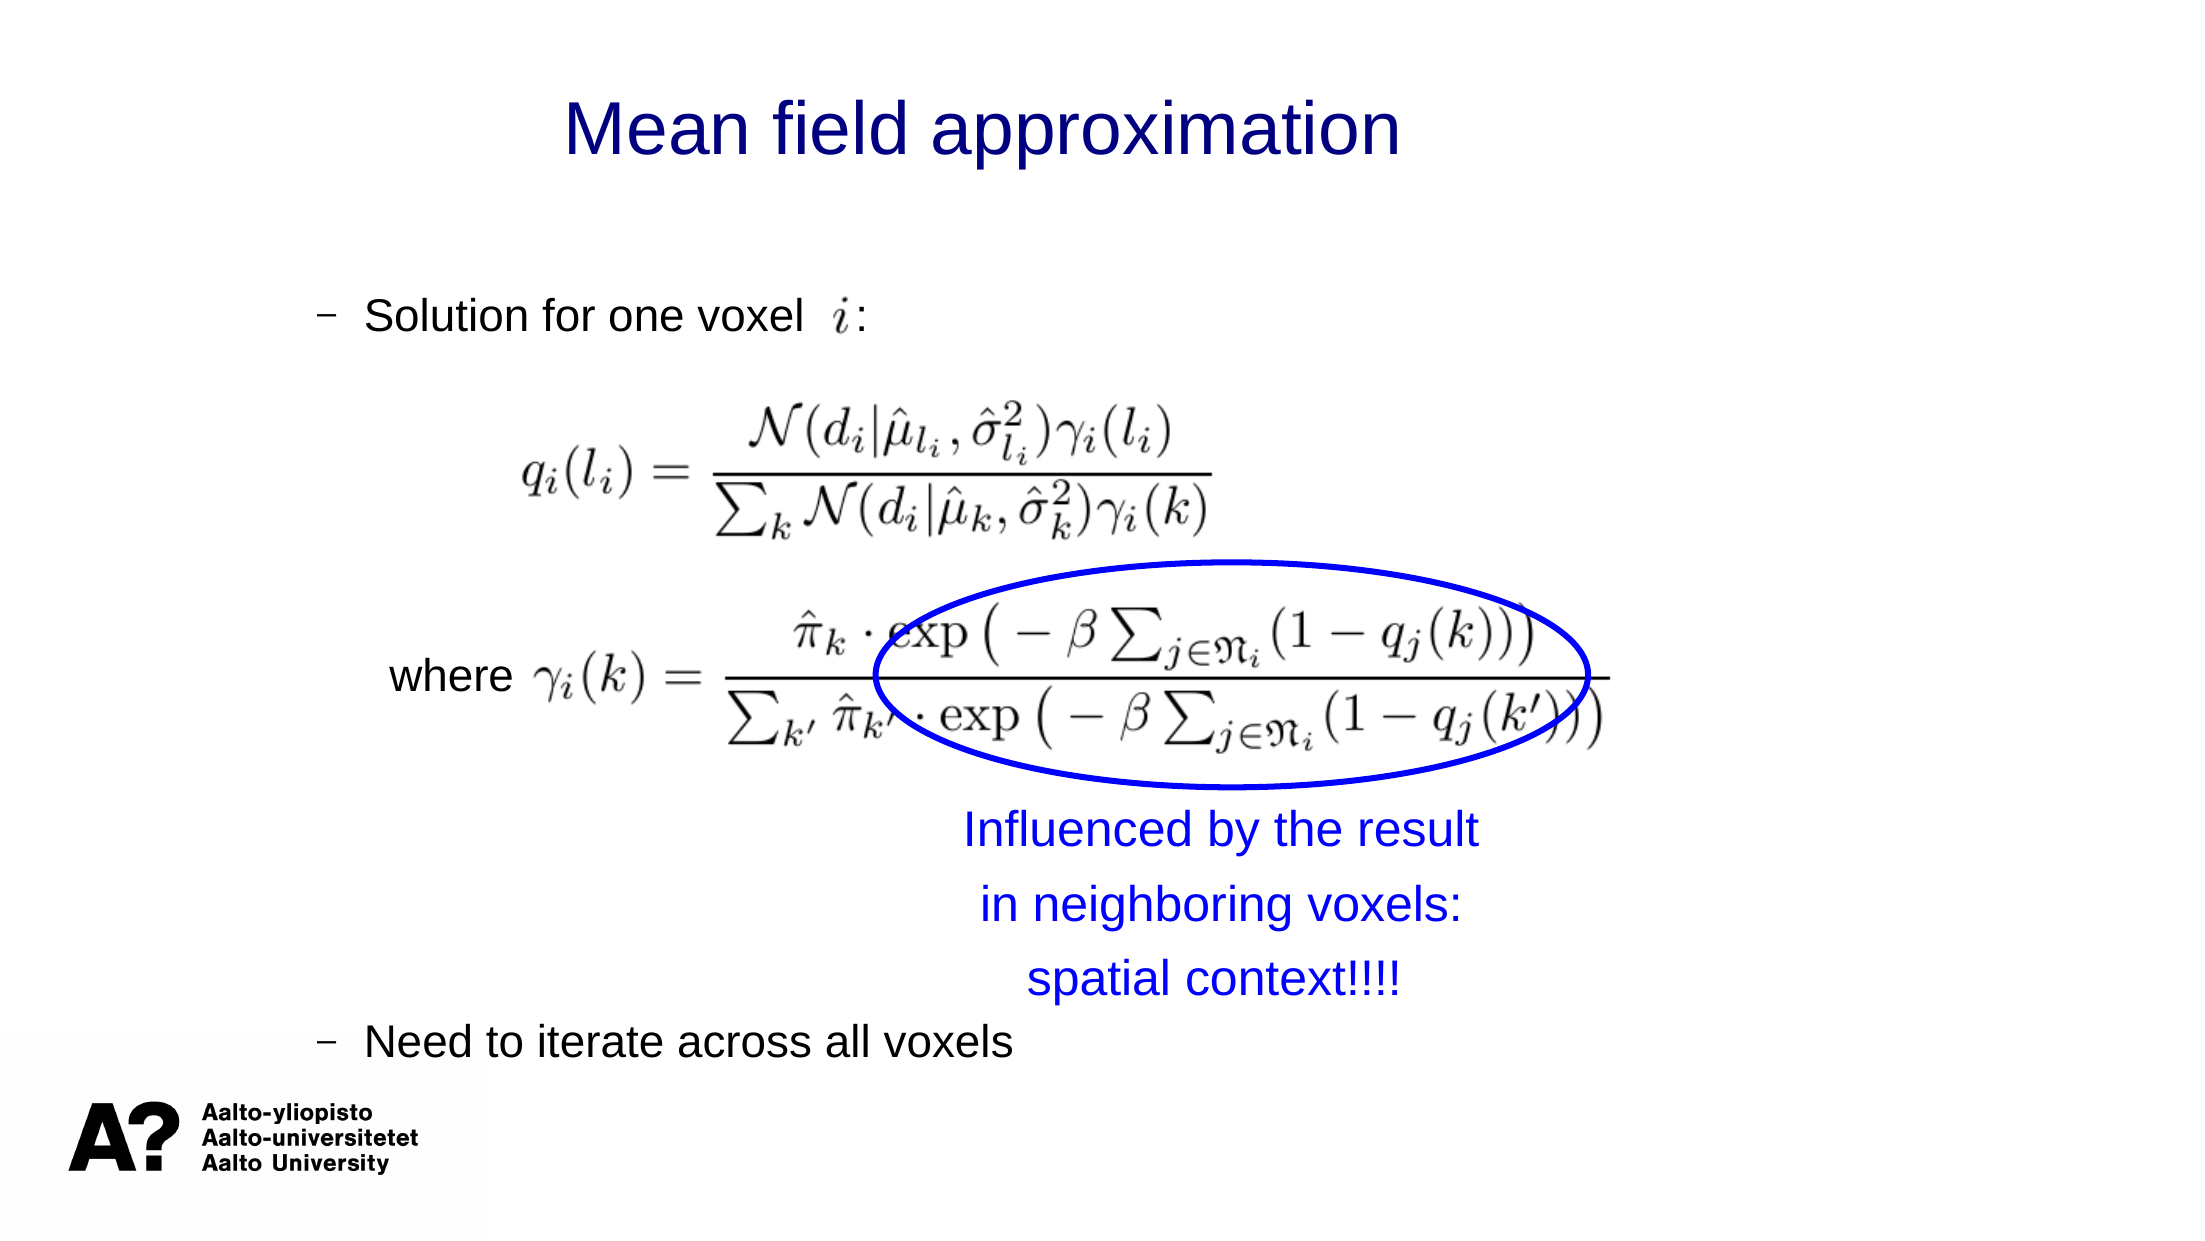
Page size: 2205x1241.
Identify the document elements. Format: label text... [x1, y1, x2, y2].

picture [1510, 600, 1615, 638]
list where [227, 638, 1159, 811]
list where [879, 638, 1585, 784]
text_box Influenced by the result in neighboring voxels: spatial context!!!! [948, 789, 1646, 1004]
title Mean field approximation [326, 65, 1640, 179]
picture [902, 600, 1562, 638]
picture [513, 388, 1231, 544]
list Solution for one voxel : [227, 278, 1653, 450]
picture [519, 600, 954, 638]
picture [0, 1035, 488, 1239]
list Need to iterate across all voxels [227, 1004, 1653, 1177]
list where [1305, 638, 1653, 811]
picture [832, 292, 853, 344]
